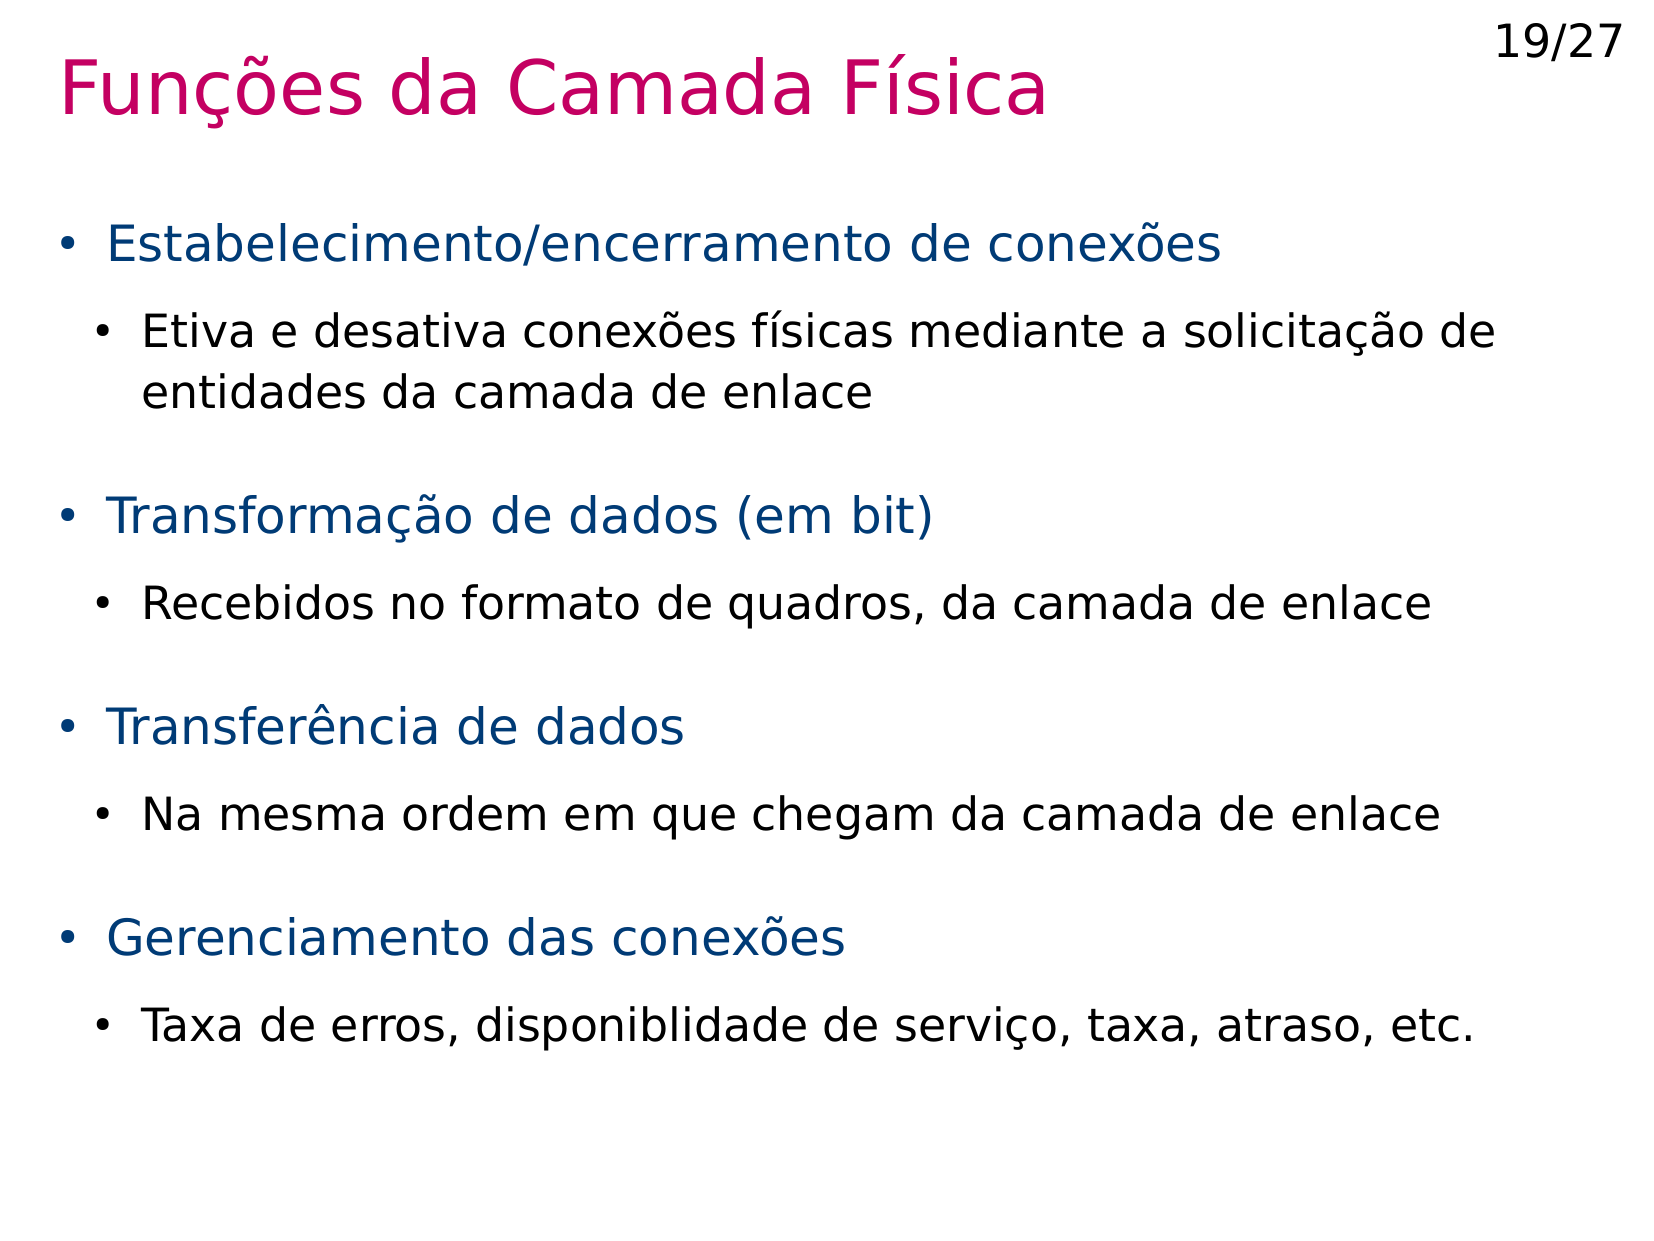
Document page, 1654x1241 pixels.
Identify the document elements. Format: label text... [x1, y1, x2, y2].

title Funções da Camada Física [59, 29, 1625, 148]
list Estabelecimento/encerramento de conexões Etiva e desativa conexões físicas mediante a solicitação de entidades da camada de enlace Transformação de dados (em bit) Recebidos no formato de quadros, da camada de enlace Transferência de dados Na mesma ordem em que chegam da camada de enlace Gerenciamento das conexões Taxa de erros, disponiblidade de serviço, taxa, atraso, etc. [59, 206, 1625, 1211]
